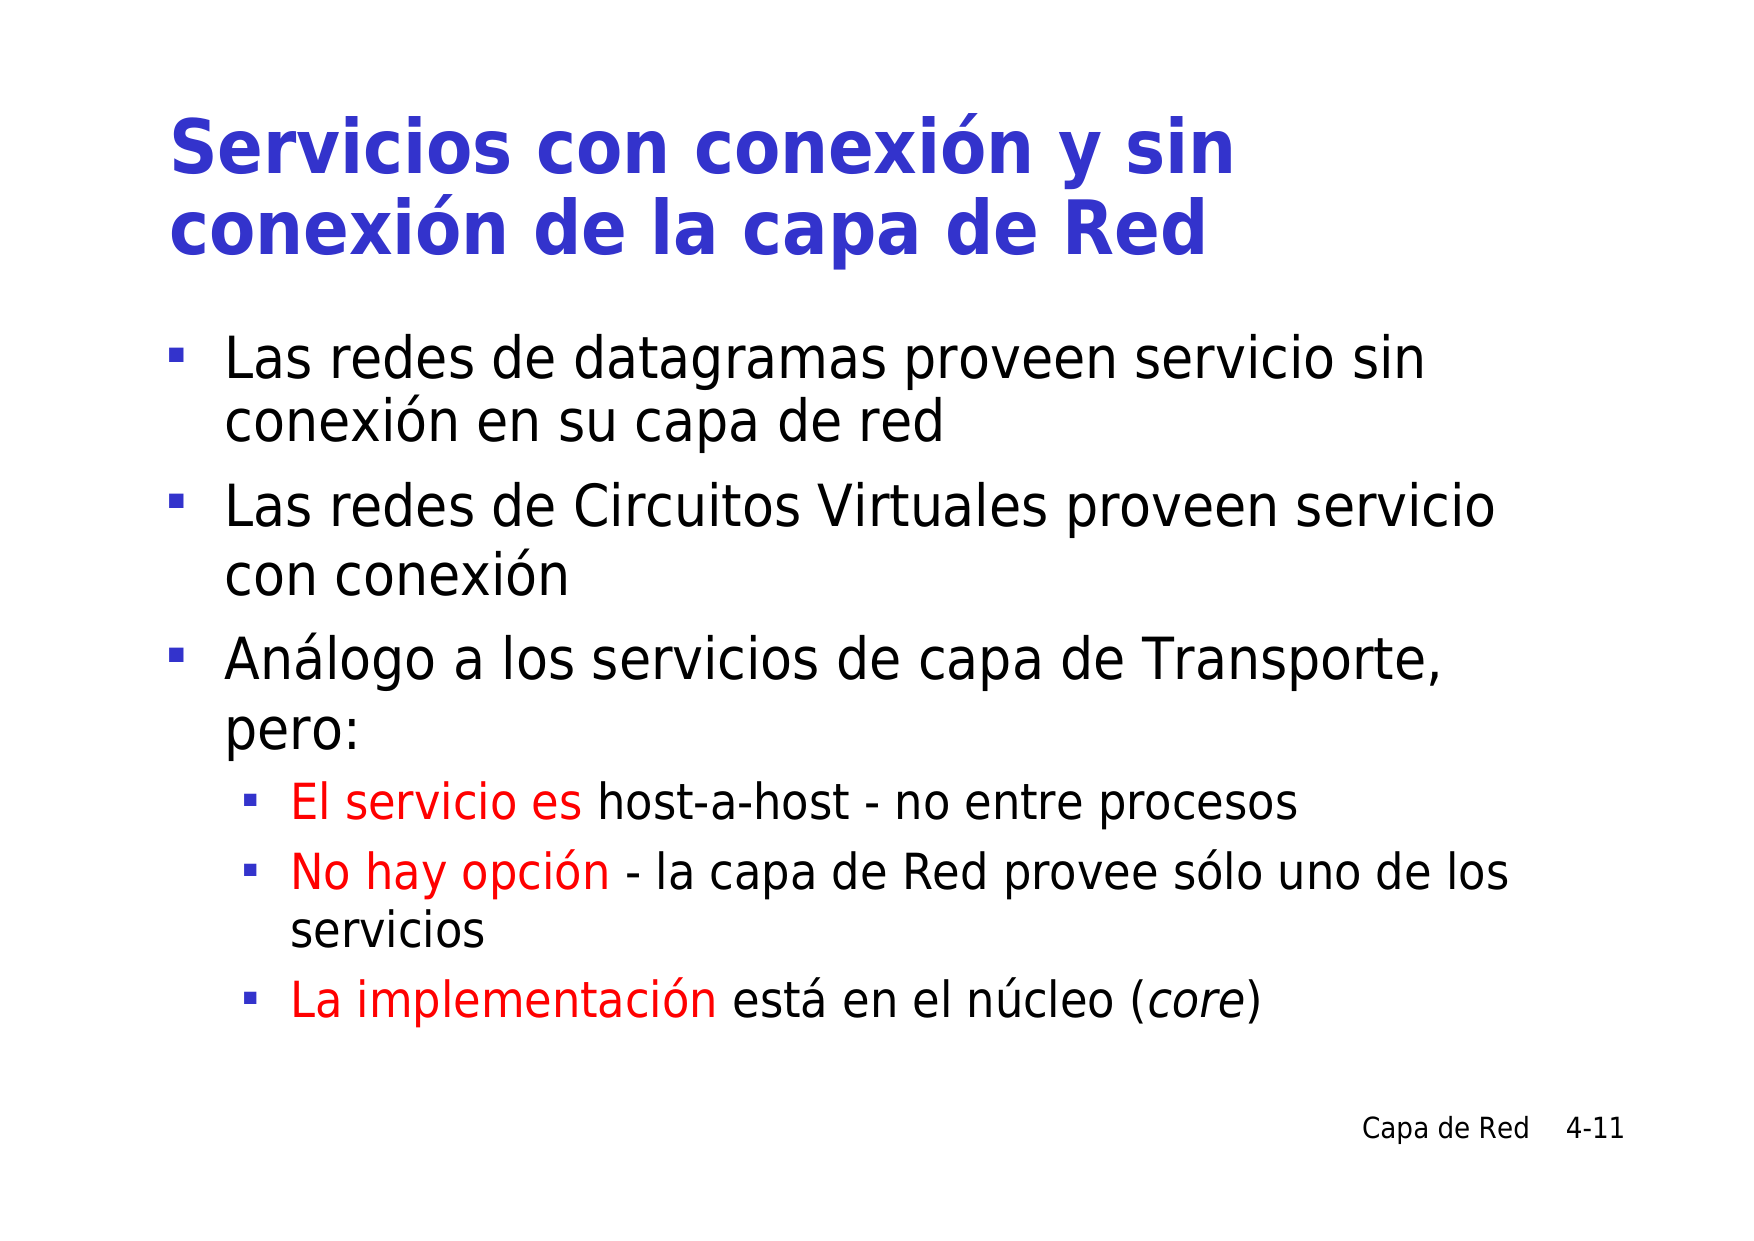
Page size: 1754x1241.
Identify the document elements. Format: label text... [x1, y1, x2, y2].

list Las redes de datagramas proveen servicio sin conexión en su capa de red Las redes de Circuitos Virtuales proveen servicio con conexión Análogo a los servicios de capa de Transporte, pero: El servicio es host-a-host - no entre procesos No hay opción - la capa de Red provee sólo uno de los servicios La implementación está en el núcleo (core) [154, 320, 1545, 1046]
title Servicios con conexión y sin conexión de la capa de Red [154, 82, 1545, 297]
